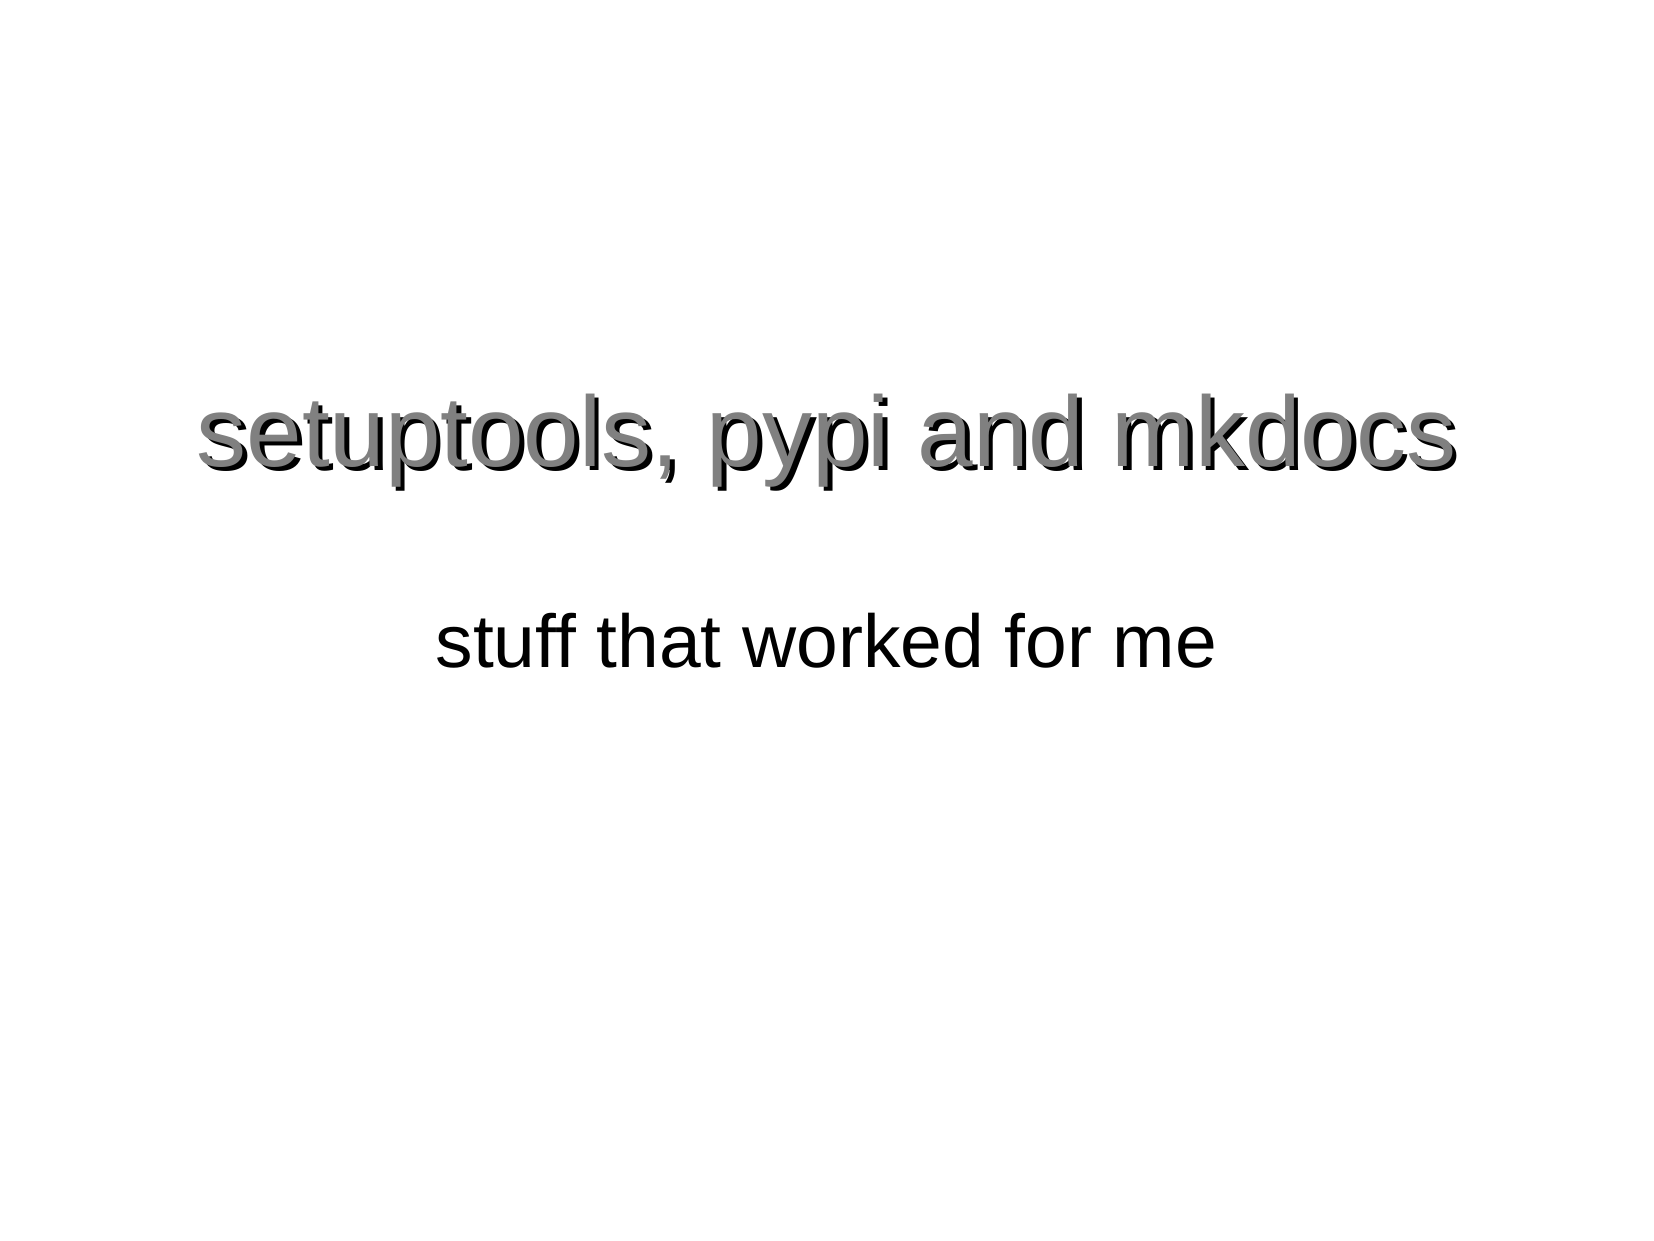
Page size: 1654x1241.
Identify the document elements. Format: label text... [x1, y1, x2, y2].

subtitle setuptools, pypi and mkdocs stuff that worked for me [82, 49, 1571, 1010]
